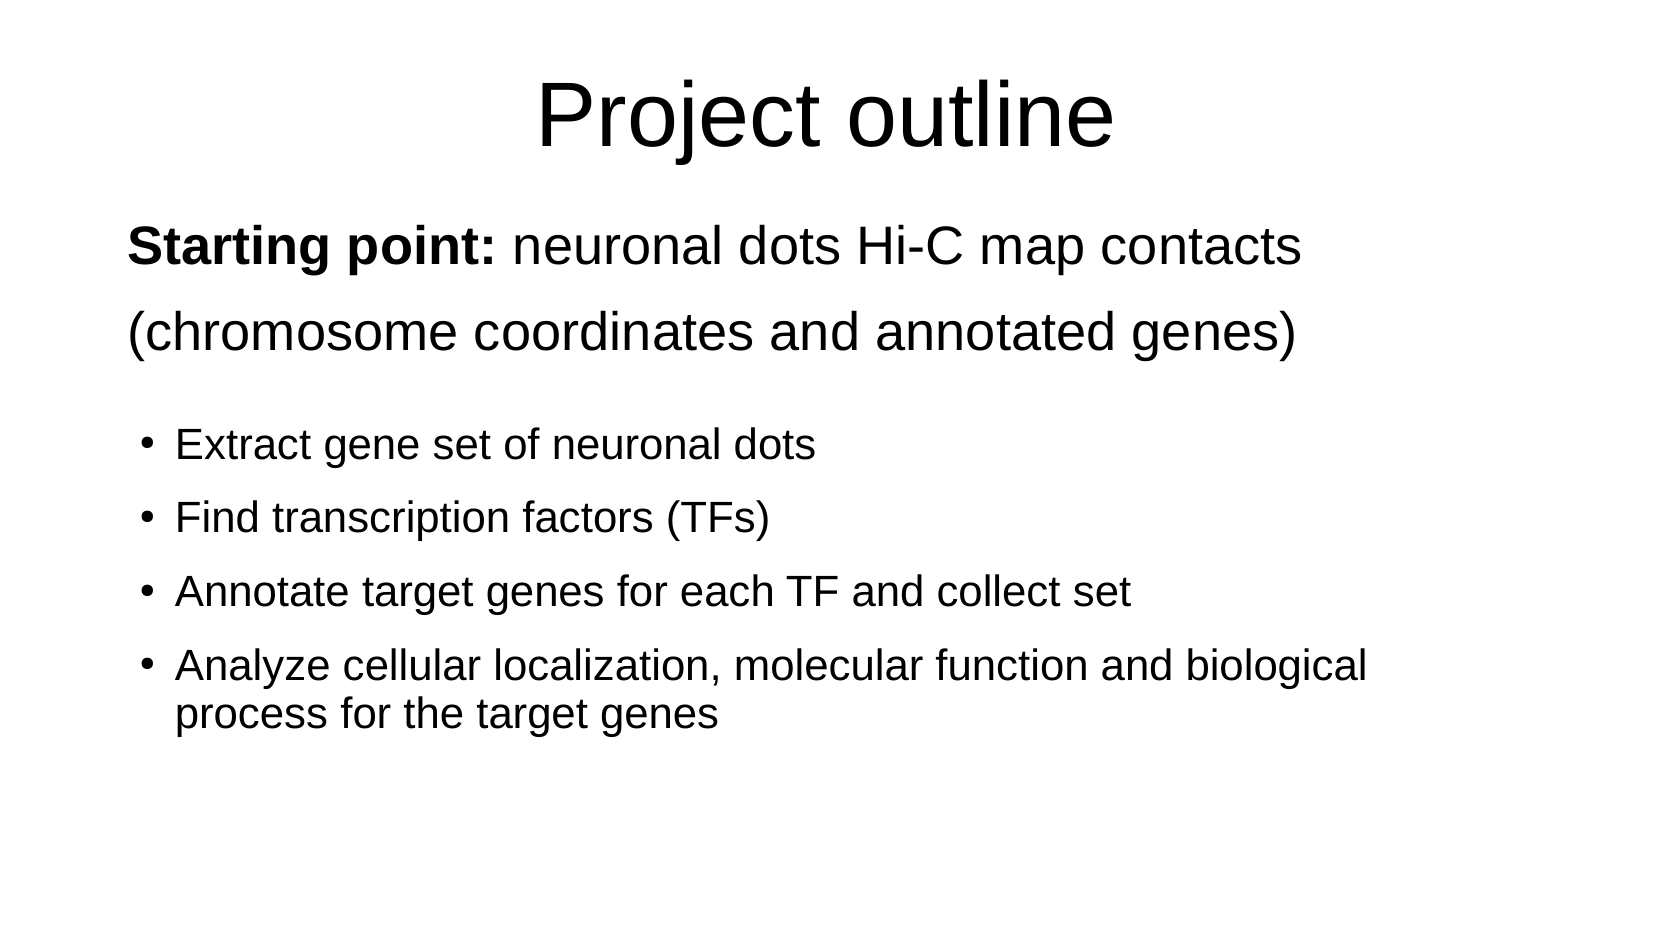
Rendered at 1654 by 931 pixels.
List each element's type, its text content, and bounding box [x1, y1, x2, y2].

text_box Extract gene set of neuronal dots Find transcription factors (TFs) Annotate target genes for each TF and collect set Analyze cellular localization, molecular function and biological process for the target genes [124, 412, 1538, 863]
text_box Starting point: neuronal dots Hi-C map contacts (chromosome coordinates and annotated genes) [112, 208, 1526, 413]
title Project outline [82, 37, 1571, 193]
